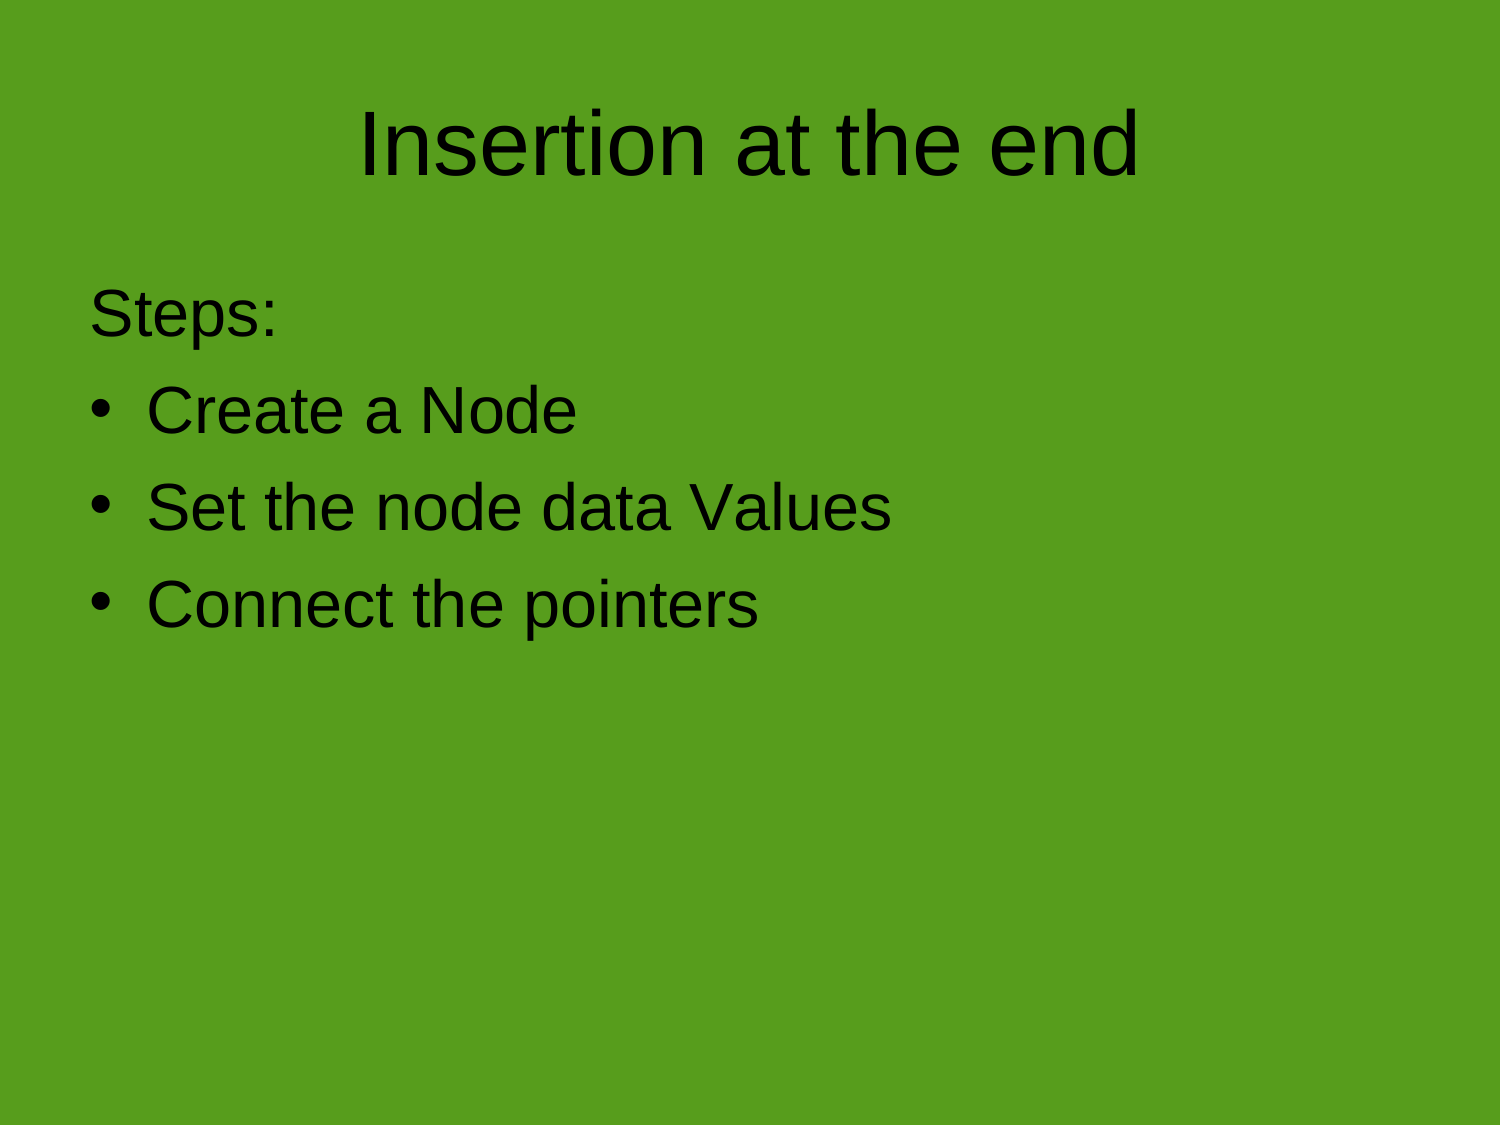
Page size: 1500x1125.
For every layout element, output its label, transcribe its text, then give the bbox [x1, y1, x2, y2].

list Steps: Create a Node Set the node data Values Connect the pointers [75, 262, 1426, 1005]
title Insertion at the end [75, 45, 1426, 233]
